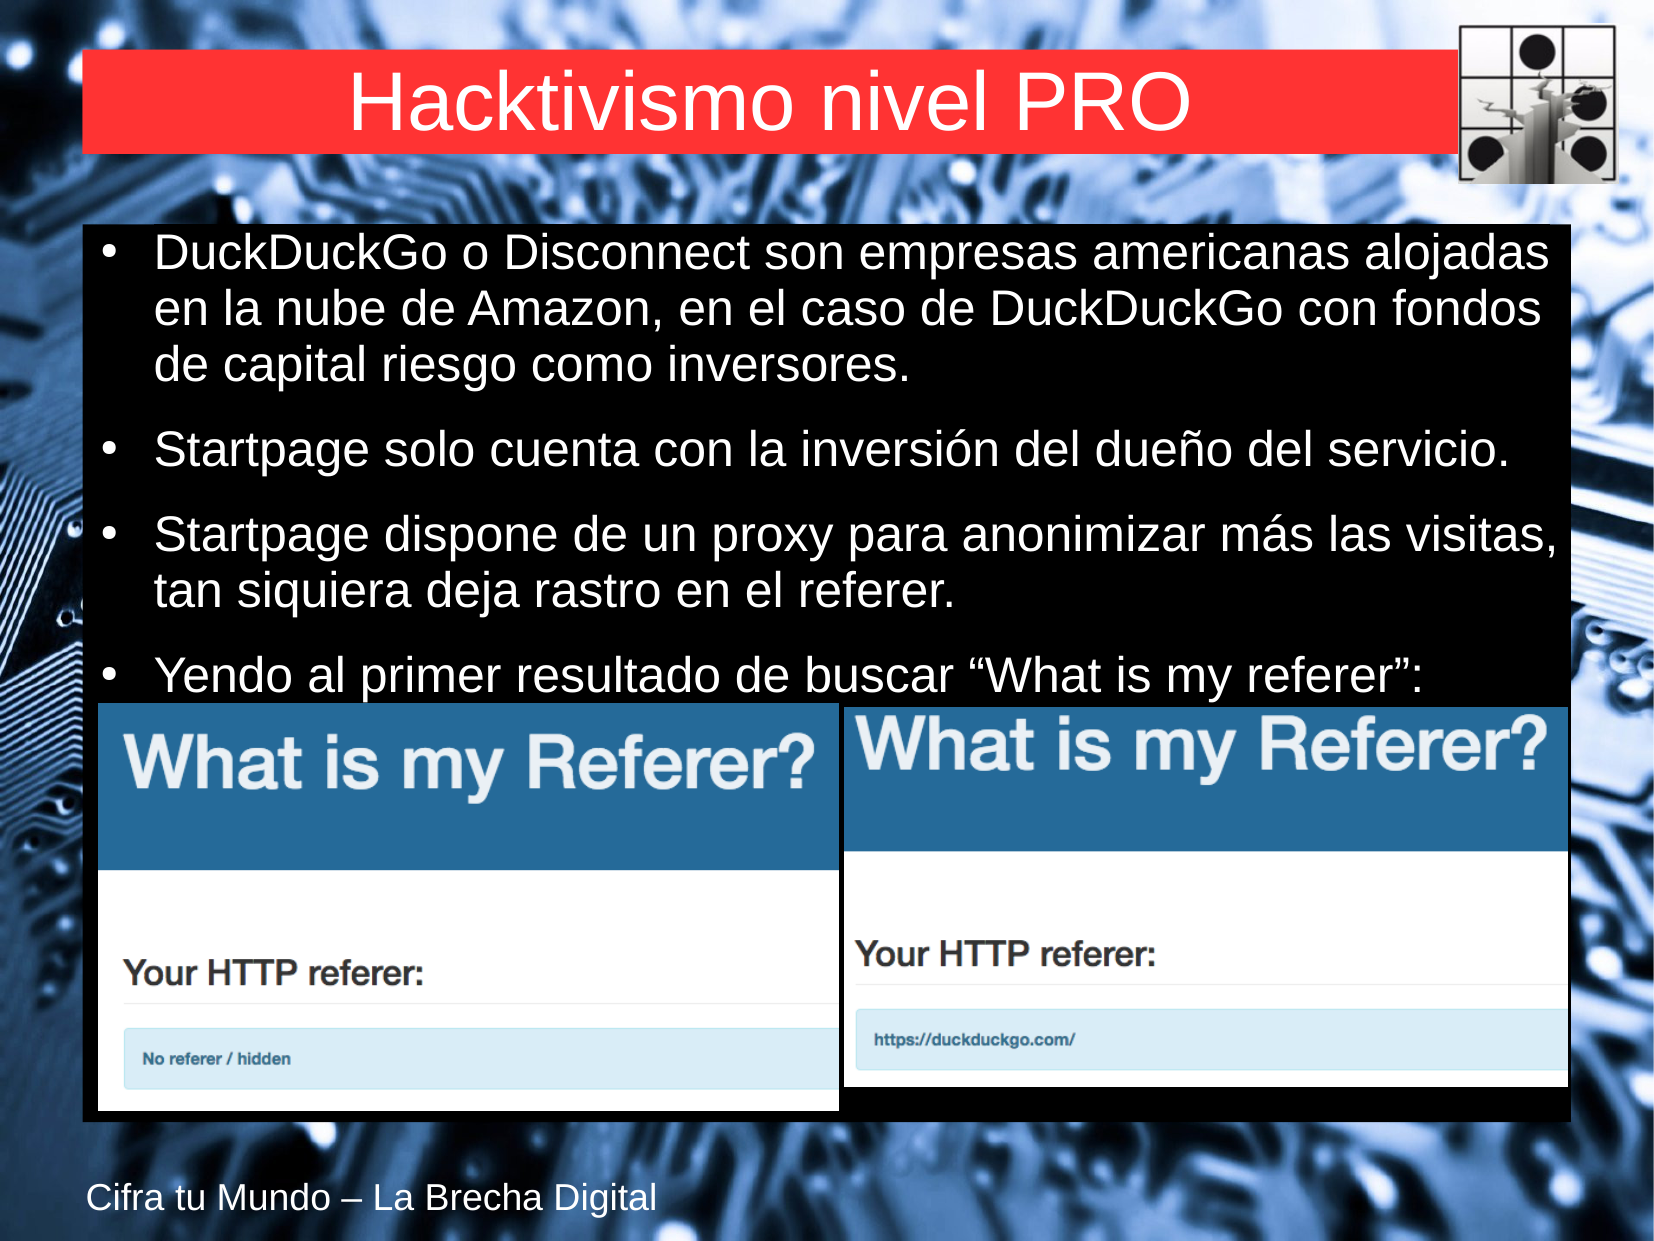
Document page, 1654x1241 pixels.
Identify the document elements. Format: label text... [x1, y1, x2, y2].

list DuckDuckGo o Disconnect son empresas americanas alojadas en la nube de Amazon, en el caso de DuckDuckGo con fondos de capital riesgo como inversores. Startpage solo cuenta con la inversión del dueño del servicio. Startpage dispone de un proxy para anonimizar más las visitas, tan siquiera deja rastro en el referer. Yendo al primer resultado de buscar “What is my referer”: [82, 224, 1571, 1123]
text_box Cifra tu Mundo – La Brecha Digital [70, 1169, 1453, 1226]
title Hacktivismo nivel PRO [82, 49, 1458, 154]
picture [0, 0, 1654, 1241]
